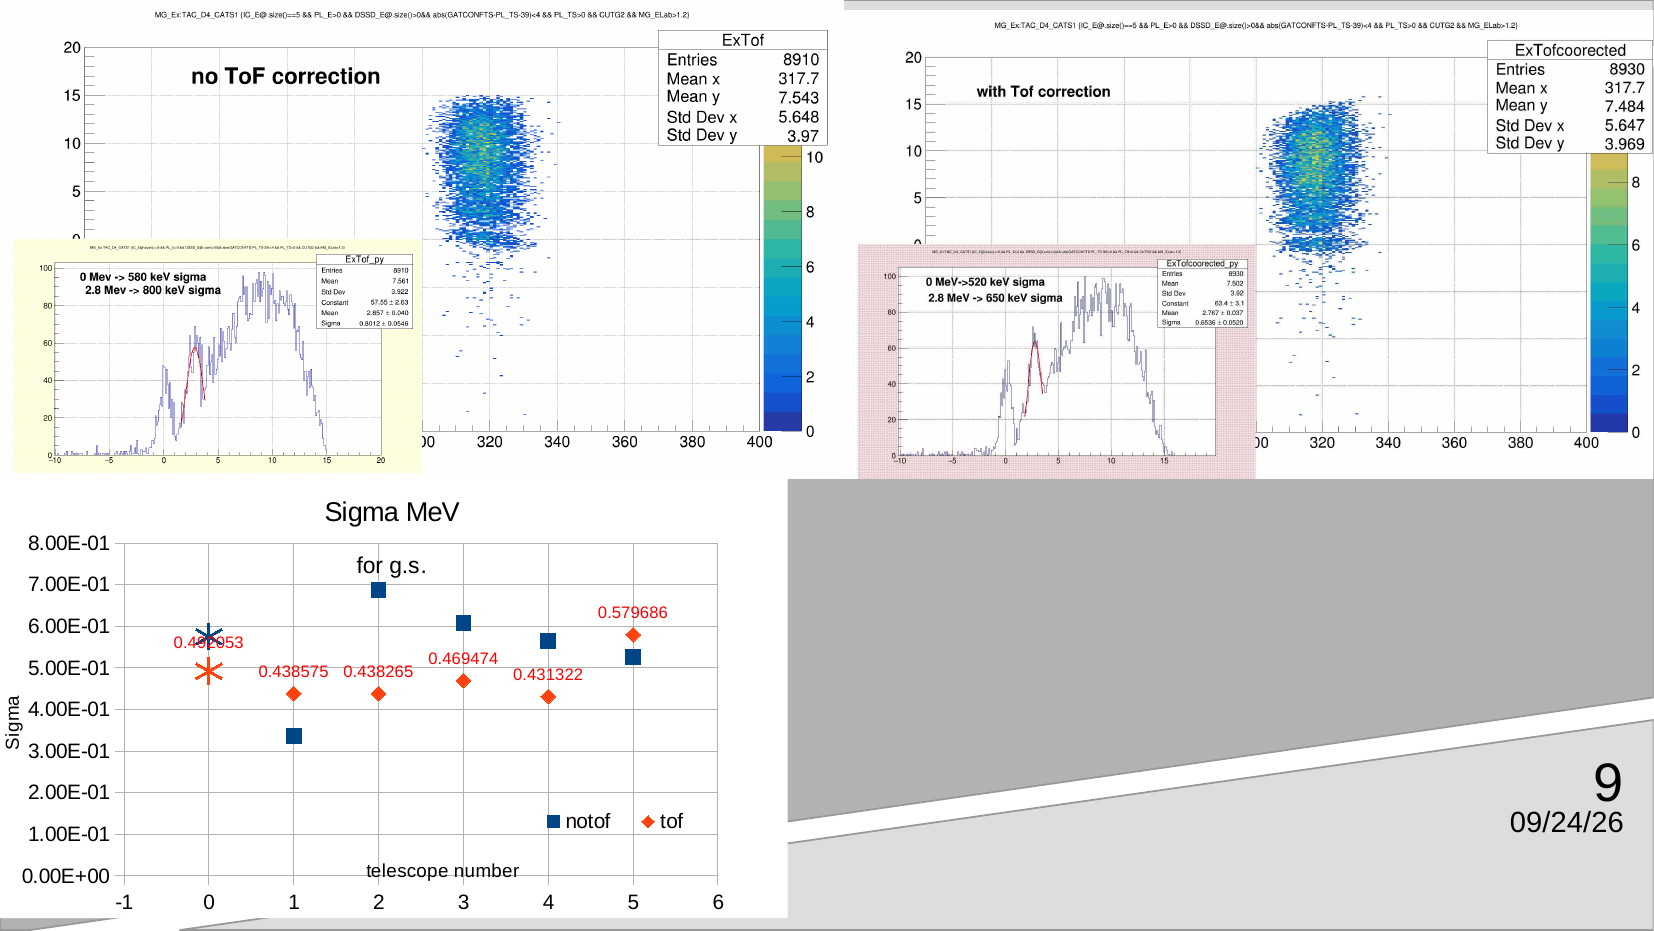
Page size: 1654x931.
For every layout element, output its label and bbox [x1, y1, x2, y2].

chart [0, 472, 788, 919]
picture [0, 0, 1654, 479]
